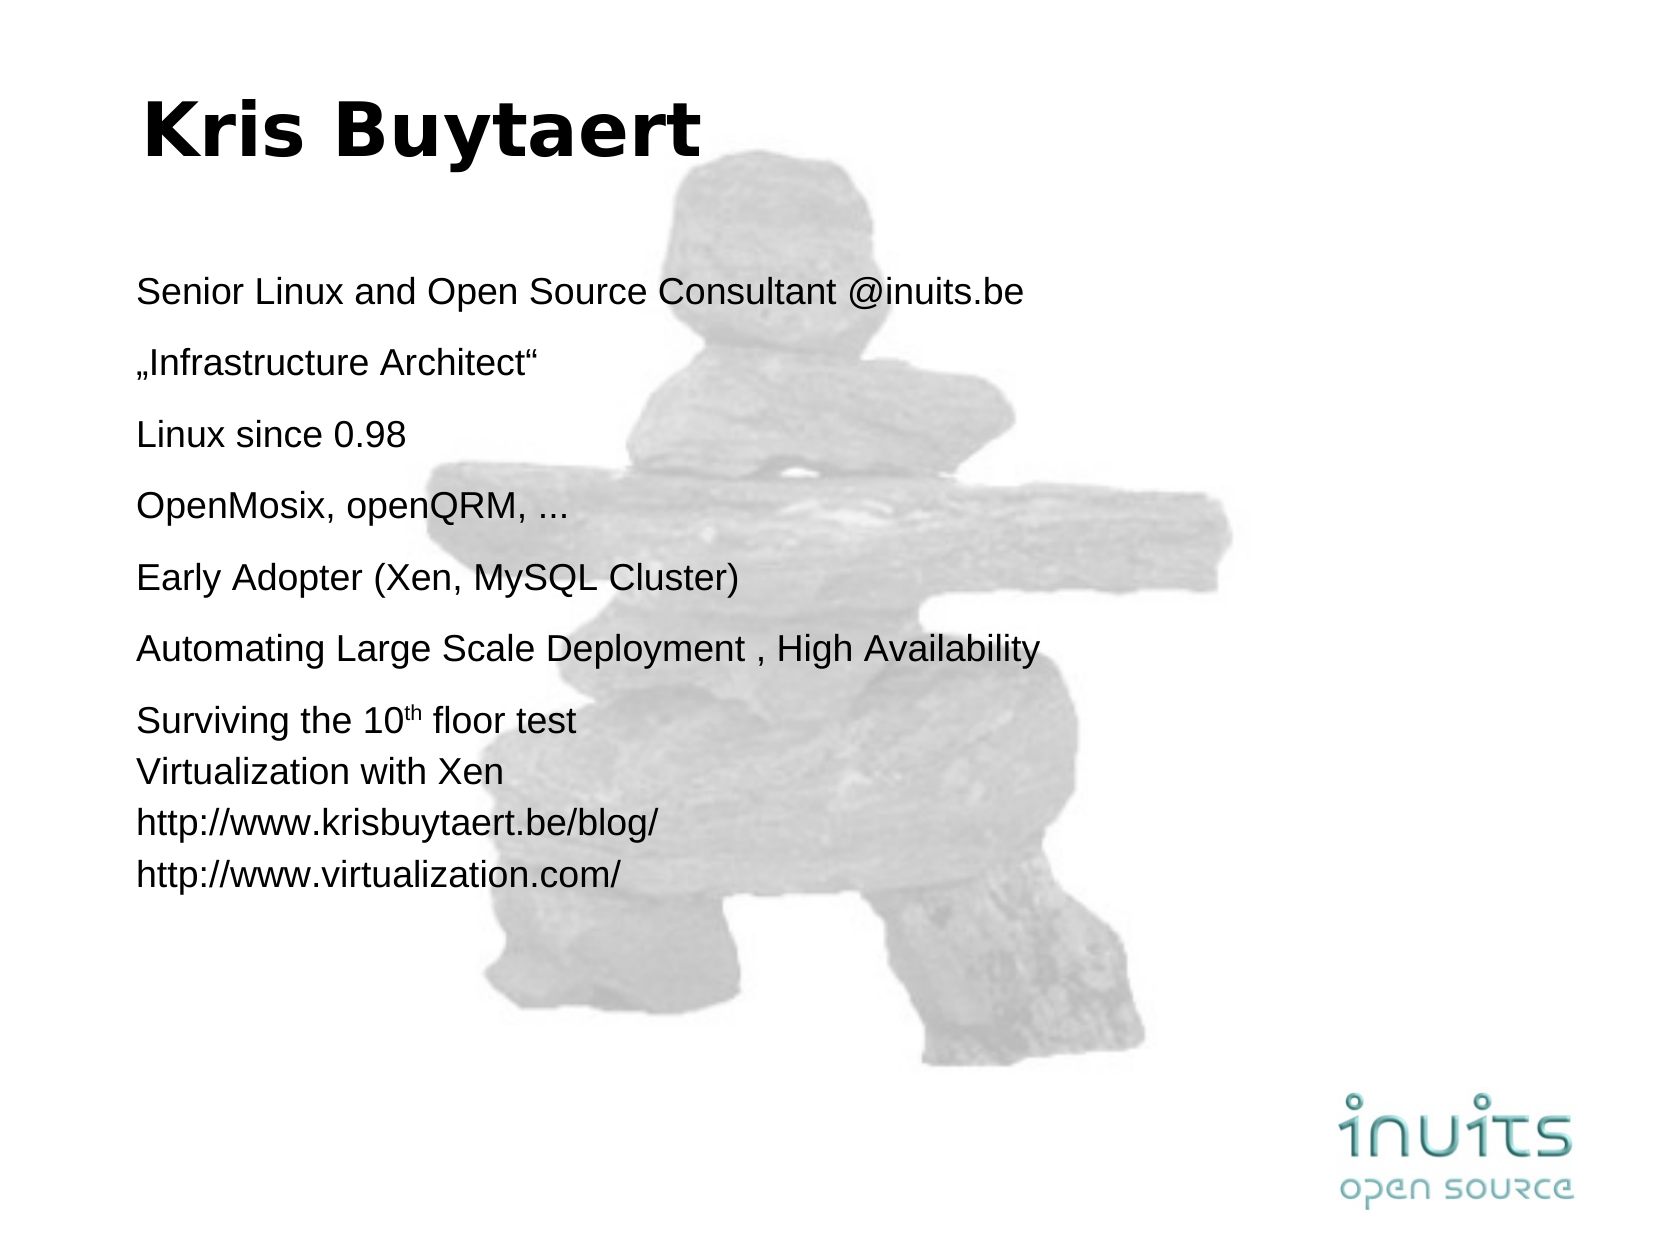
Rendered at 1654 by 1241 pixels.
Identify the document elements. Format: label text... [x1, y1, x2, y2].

picture [1337, 1087, 1576, 1210]
list Senior Linux and Open Source Consultant @inuits.be „Infrastructure Architect“ Linux since 0.98 OpenMosix, openQRM, ... Early Adopter (Xen, MySQL Cluster) Automating Large Scale Deployment , High Availability Surviving the 10th floor test Virtualization with Xen http://www.krisbuytaert.be/blog/ http://www.virtualization.com/ [103, 262, 1276, 1163]
title Kris Buytaert [126, 79, 1308, 202]
picture [337, 202, 1298, 1120]
